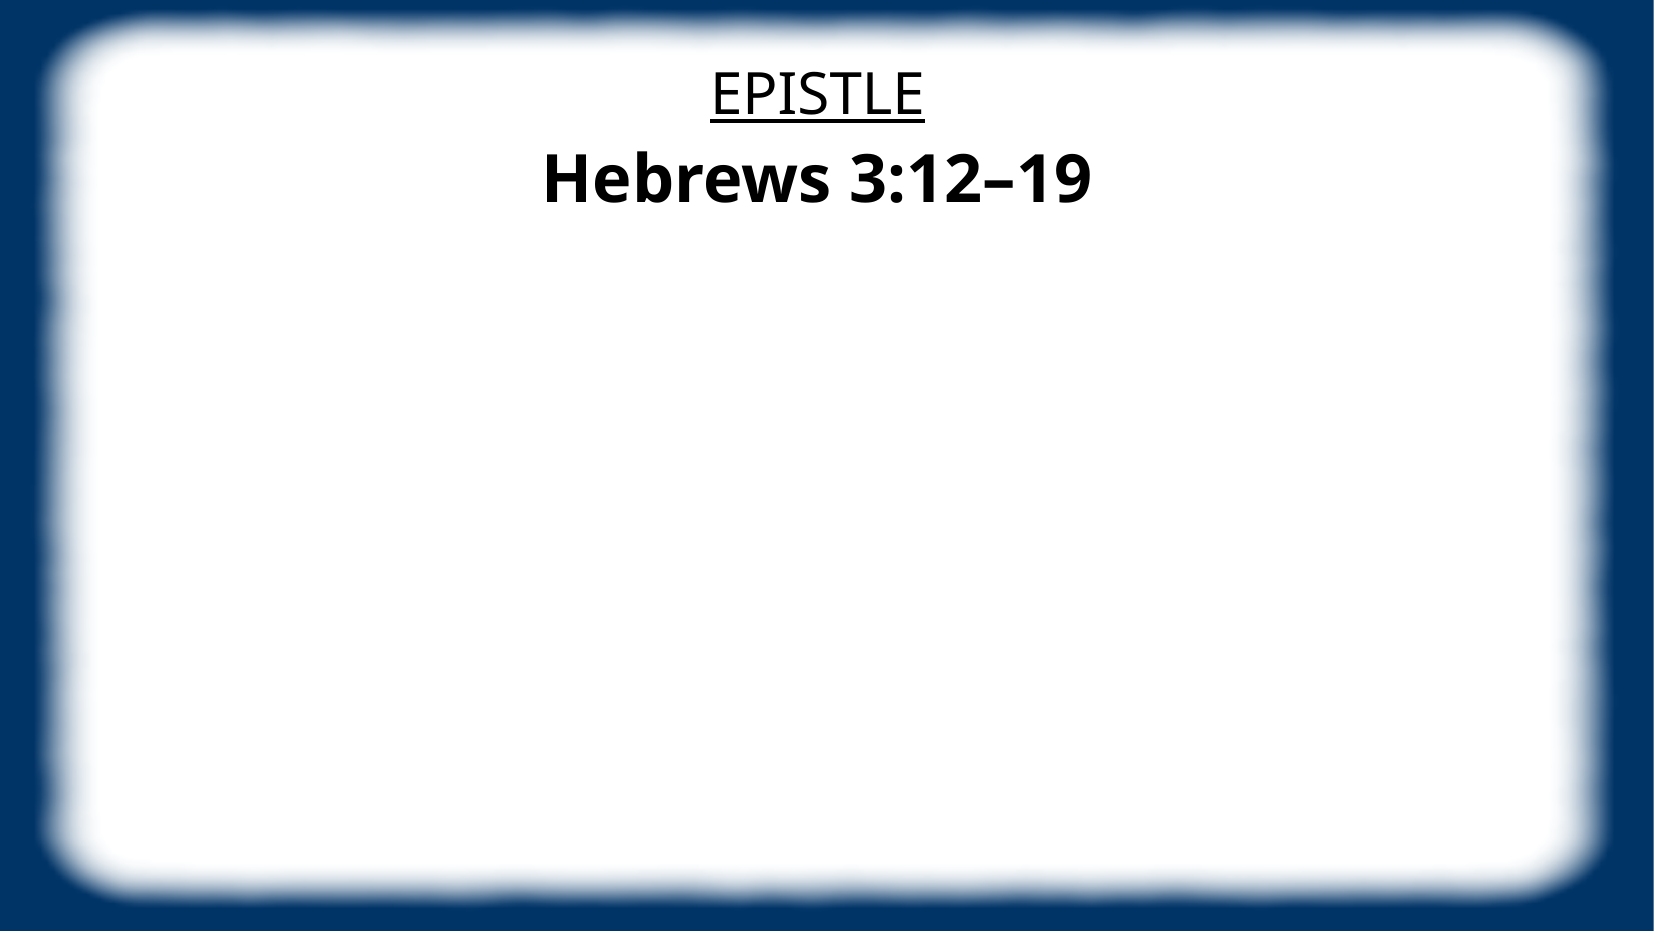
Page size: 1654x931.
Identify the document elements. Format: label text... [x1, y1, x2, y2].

picture [0, 0, 1654, 931]
text_box EPISTLE Hebrews 3:12–19 [90, 45, 1546, 226]
